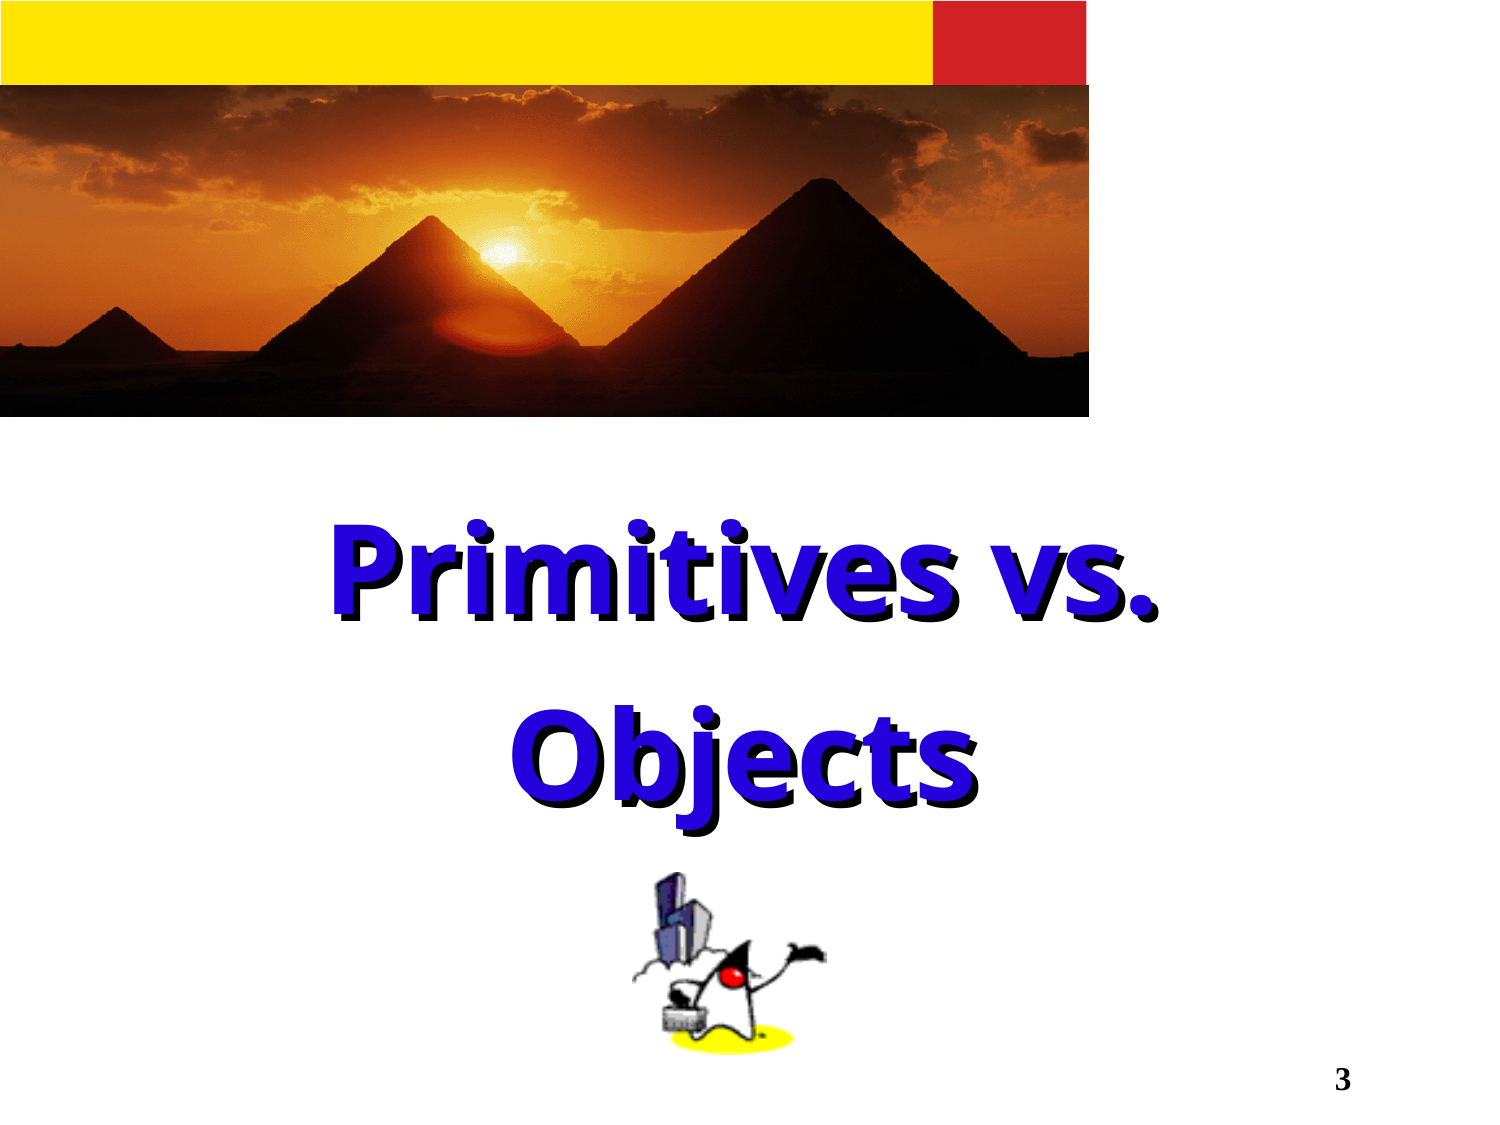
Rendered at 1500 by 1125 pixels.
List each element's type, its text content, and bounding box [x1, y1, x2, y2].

picture [632, 872, 827, 1055]
picture [0, 85, 1089, 417]
text_box Primitives vs. Objects [308, 480, 1175, 1025]
